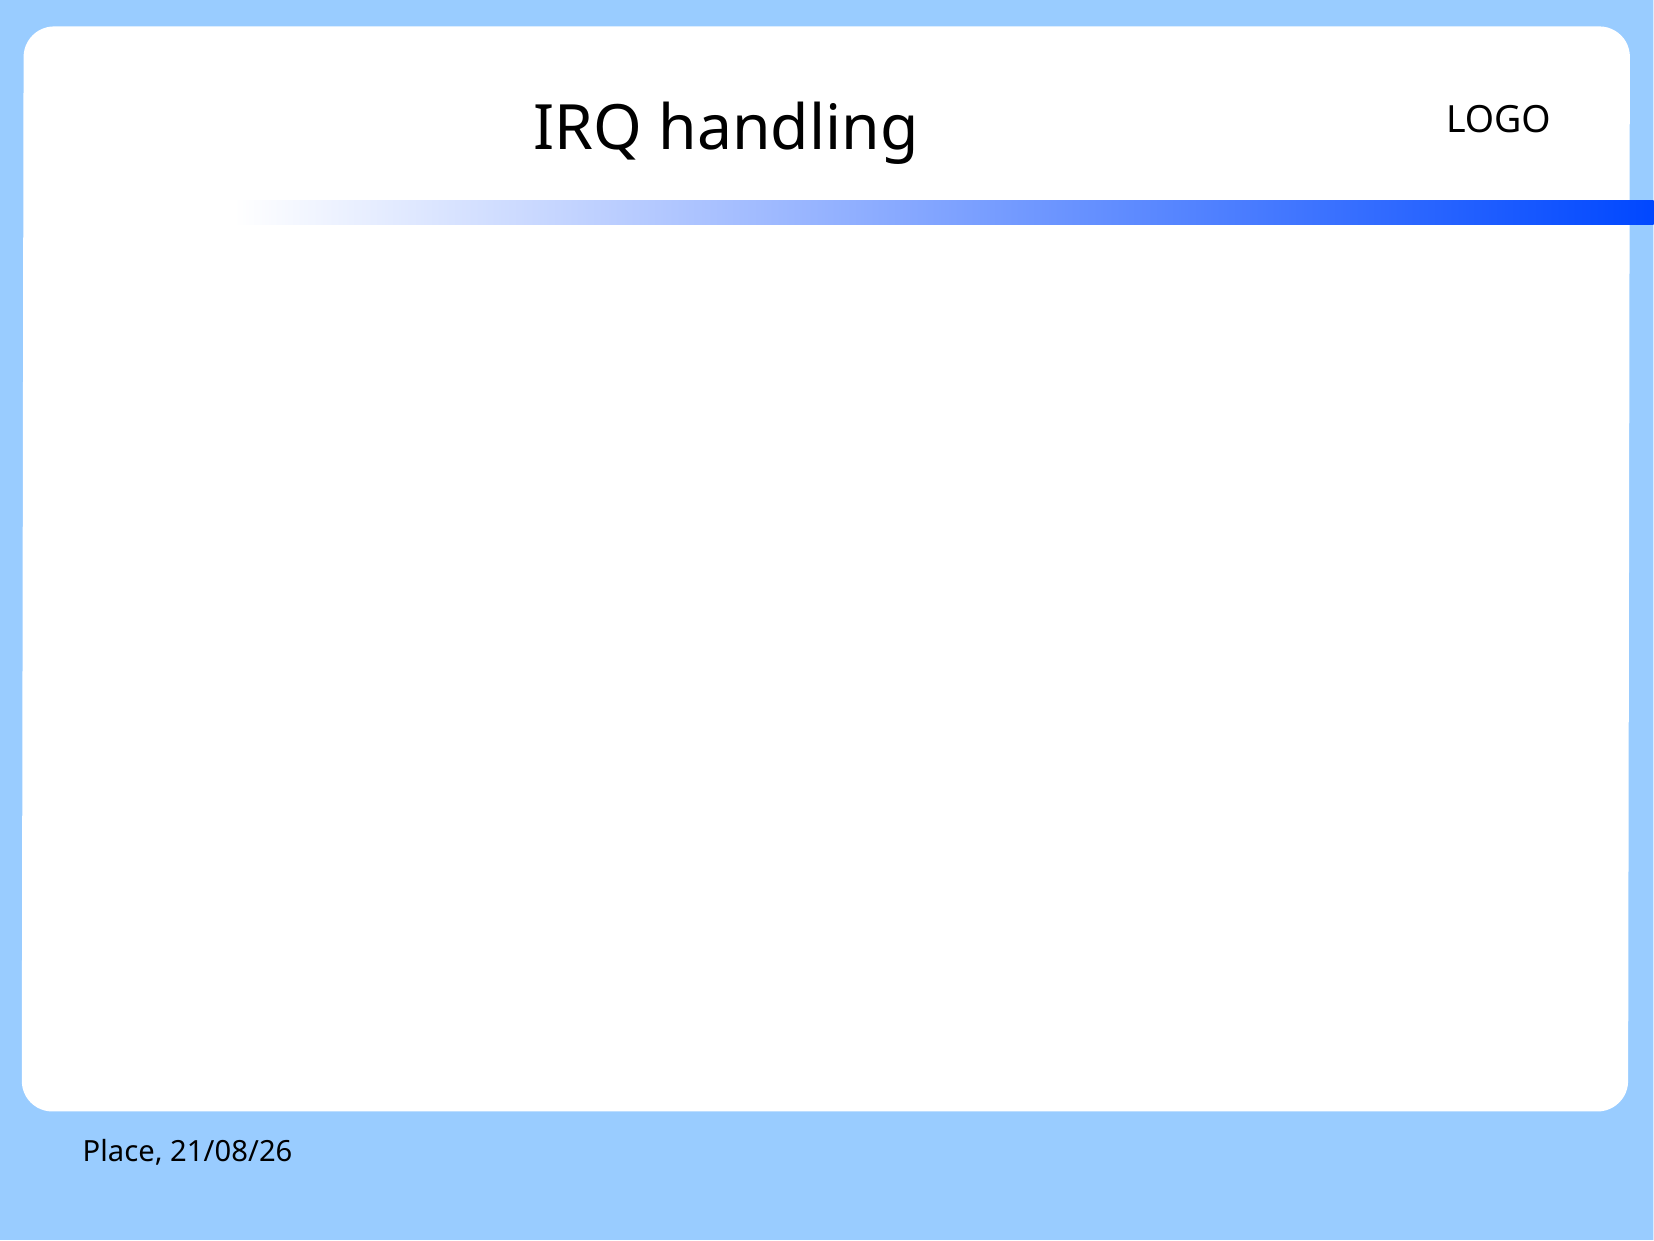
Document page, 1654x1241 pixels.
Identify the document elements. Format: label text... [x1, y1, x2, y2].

title IRQ handling [82, 49, 1371, 201]
